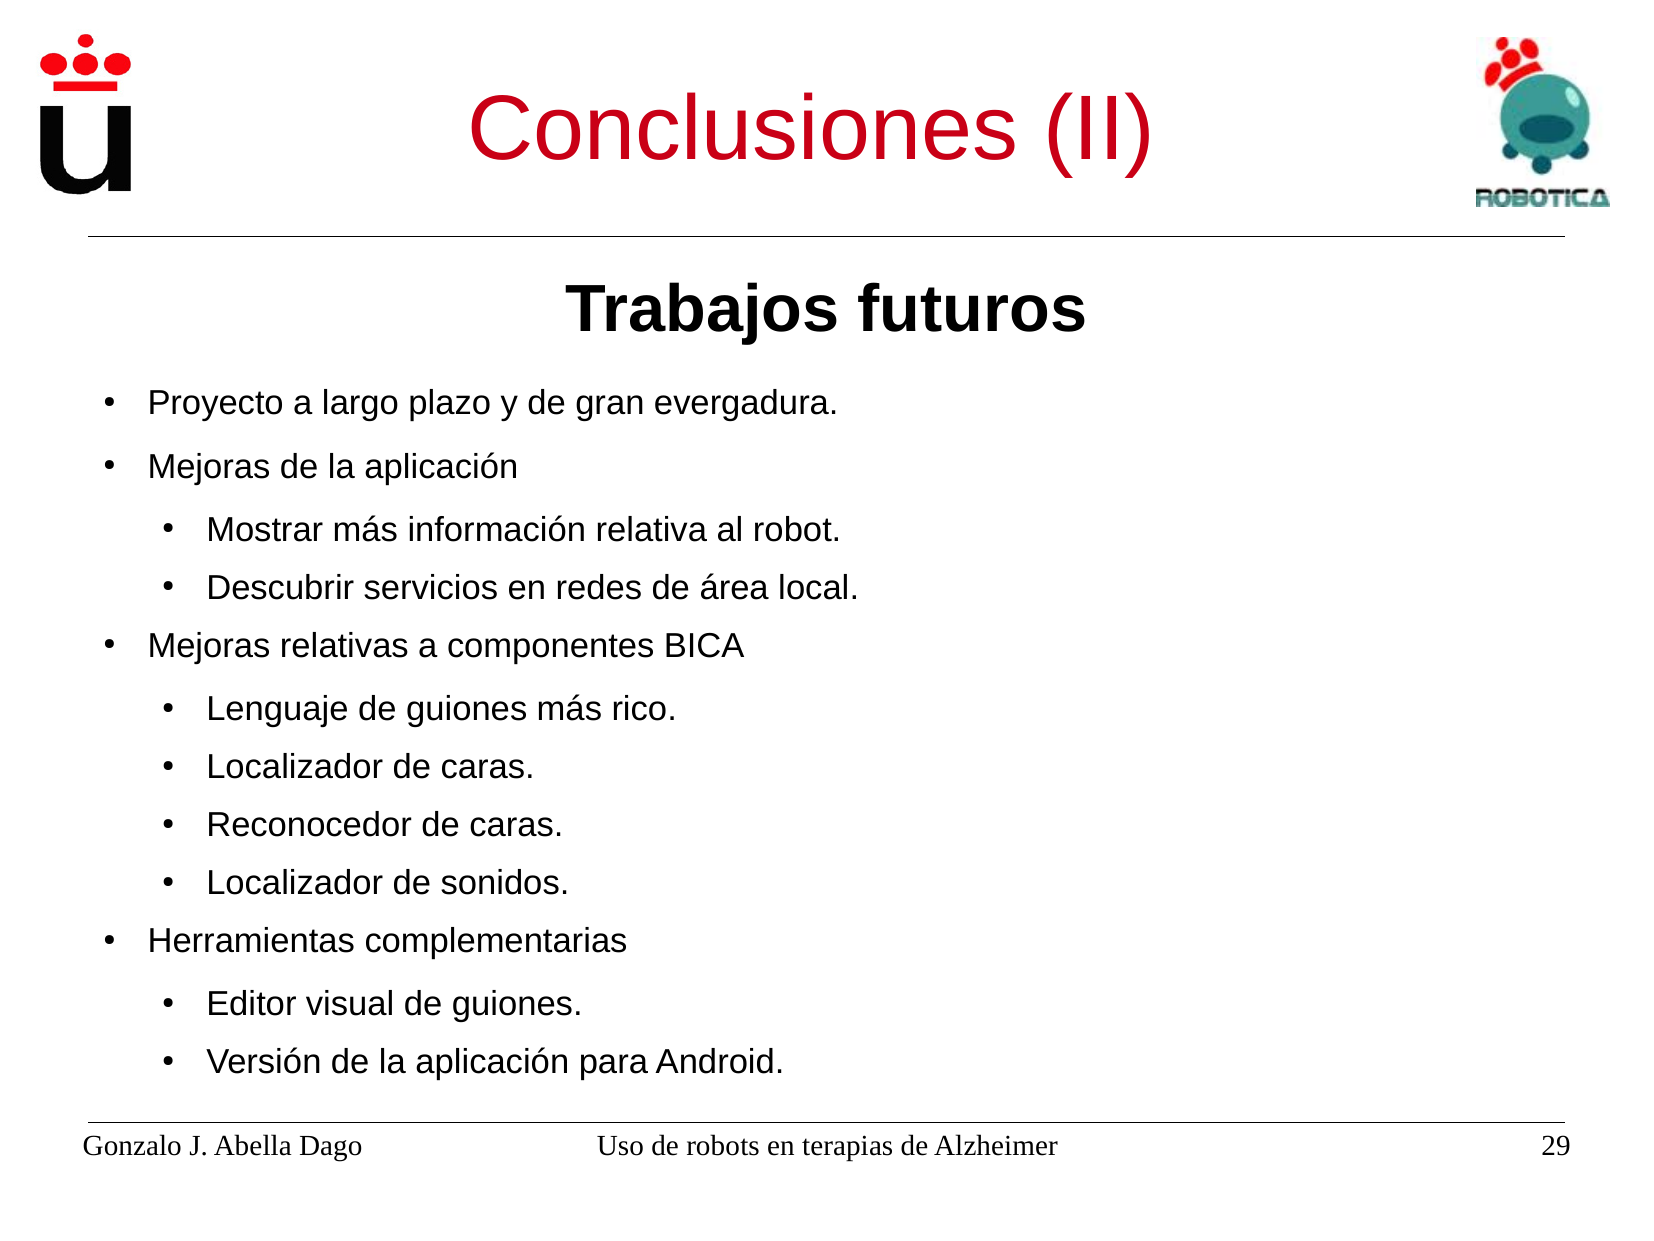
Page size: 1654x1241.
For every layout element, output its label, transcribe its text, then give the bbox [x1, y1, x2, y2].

picture [29, 29, 148, 207]
picture [1476, 37, 1610, 207]
list Proyecto a largo plazo y de gran evergadura. Mejoras de la aplicación Mostrar más información relativa al robot. Descubrir servicios en redes de área local. Mejoras relativas a componentes BICA Lenguaje de guiones más rico. Localizador de caras. Reconocedor de caras. Localizador de sonidos. Herramientas complementarias Editor visual de guiones. Versión de la aplicación para Android. [88, 383, 1572, 1085]
title Conclusiones (II) [206, 76, 1418, 180]
text_box Trabajos futuros [88, 264, 1565, 354]
